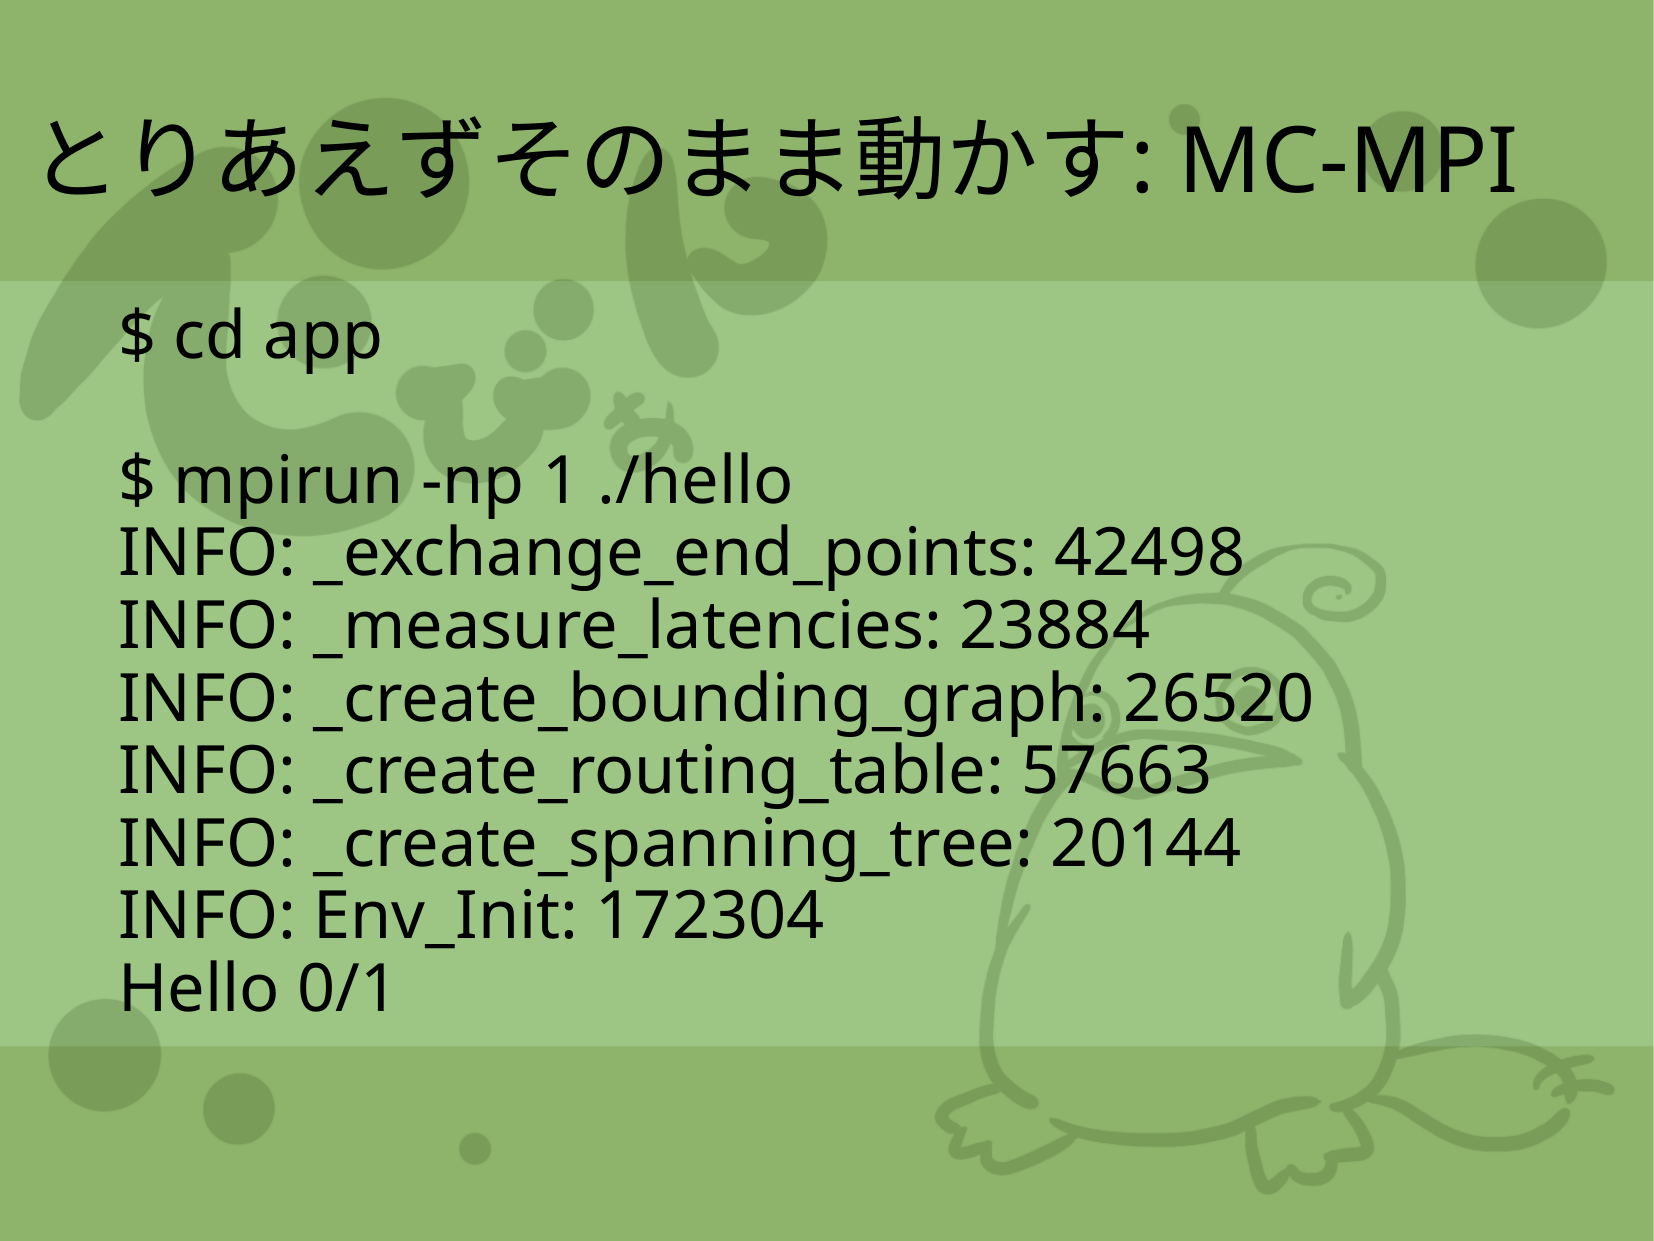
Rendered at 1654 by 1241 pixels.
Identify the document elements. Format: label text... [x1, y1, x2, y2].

picture [0, 0, 1654, 1241]
title とりあえずそのまま動かす: MC-MPI [29, 56, 1625, 250]
subtitle $ cd app $ mpirun -np 1 ./hello INFO: _exchange_end_points: 42498 INFO: _measure_latencies: 23884 INFO: _create_bounding_graph: 26520 INFO: _create_routing_table: 57663 INFO: _create_spanning_tree: 20144 INFO: Env_Init: 172304 Hello 0/1 [82, 273, 1571, 1125]
